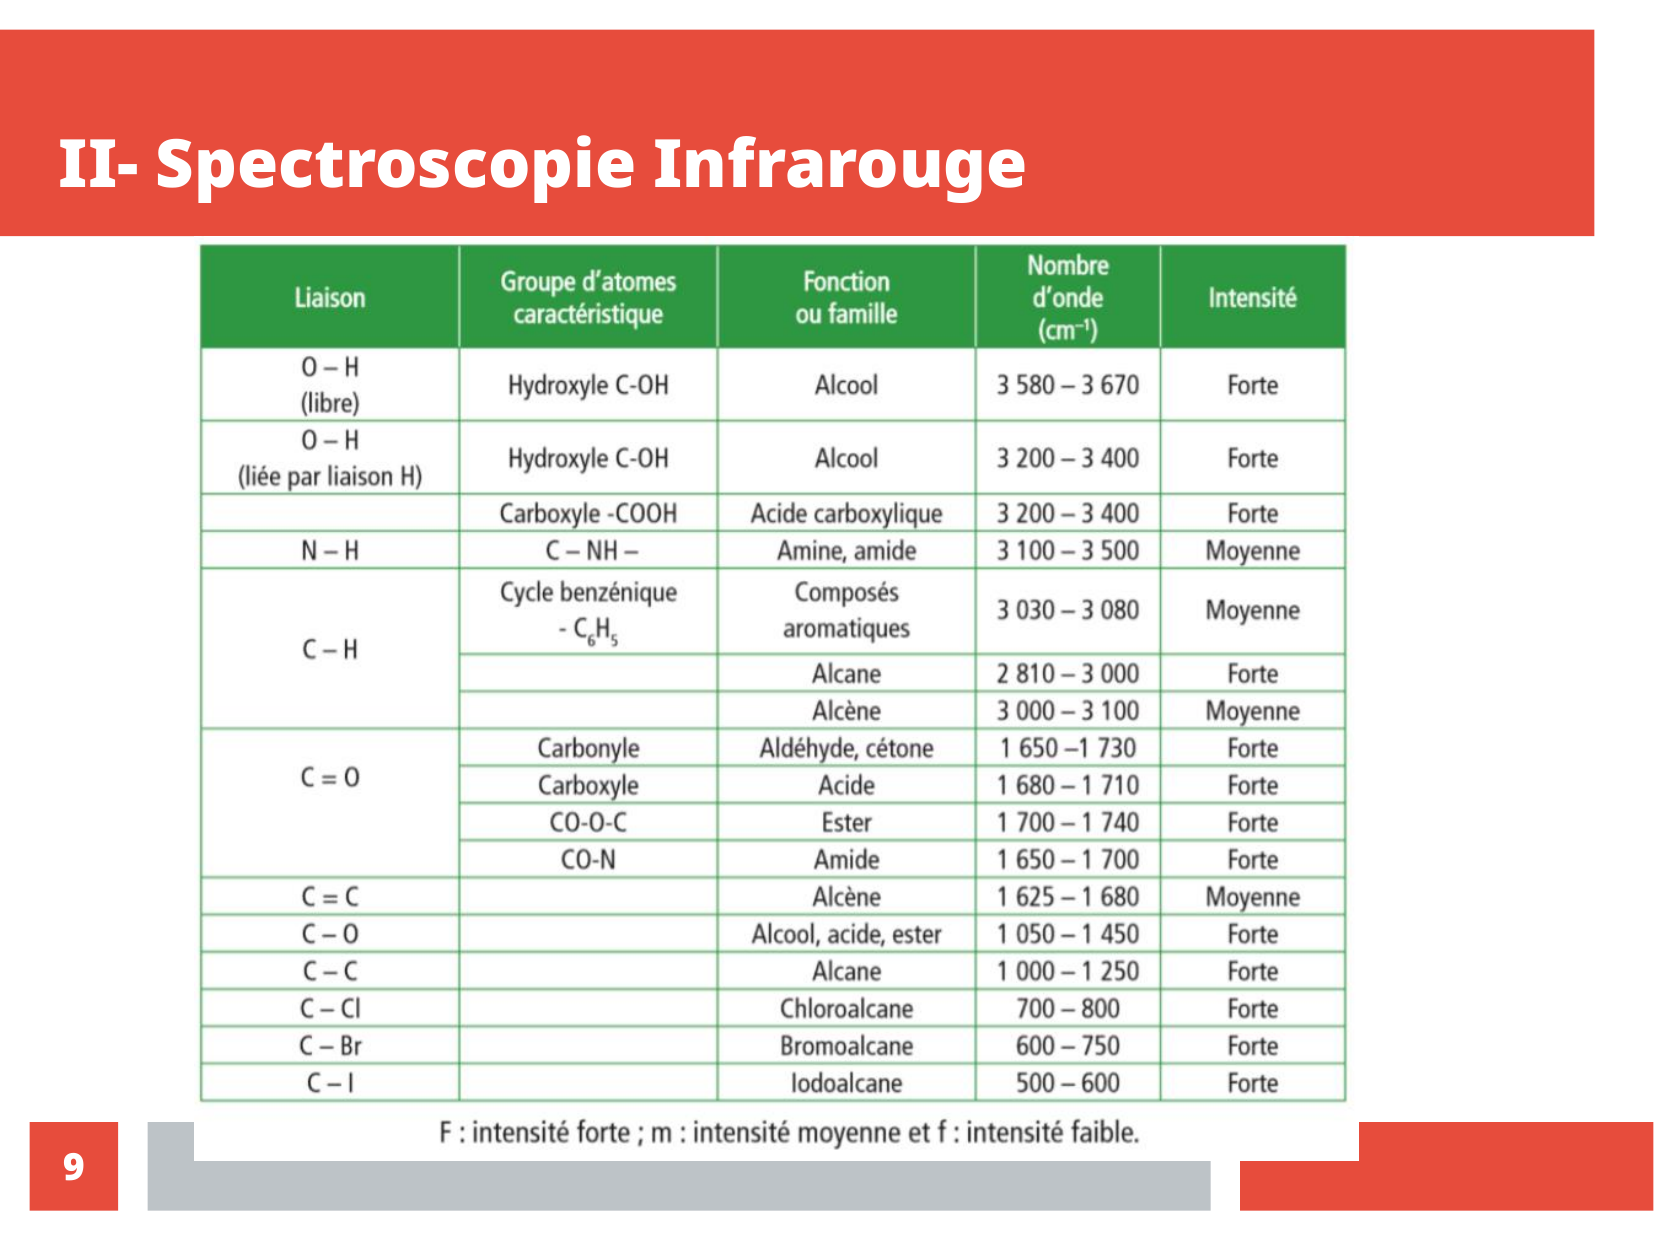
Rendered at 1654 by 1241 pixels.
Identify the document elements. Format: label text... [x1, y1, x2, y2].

picture [194, 236, 1359, 1161]
title II- Spectroscopie Infrarouge [59, 59, 1595, 207]
